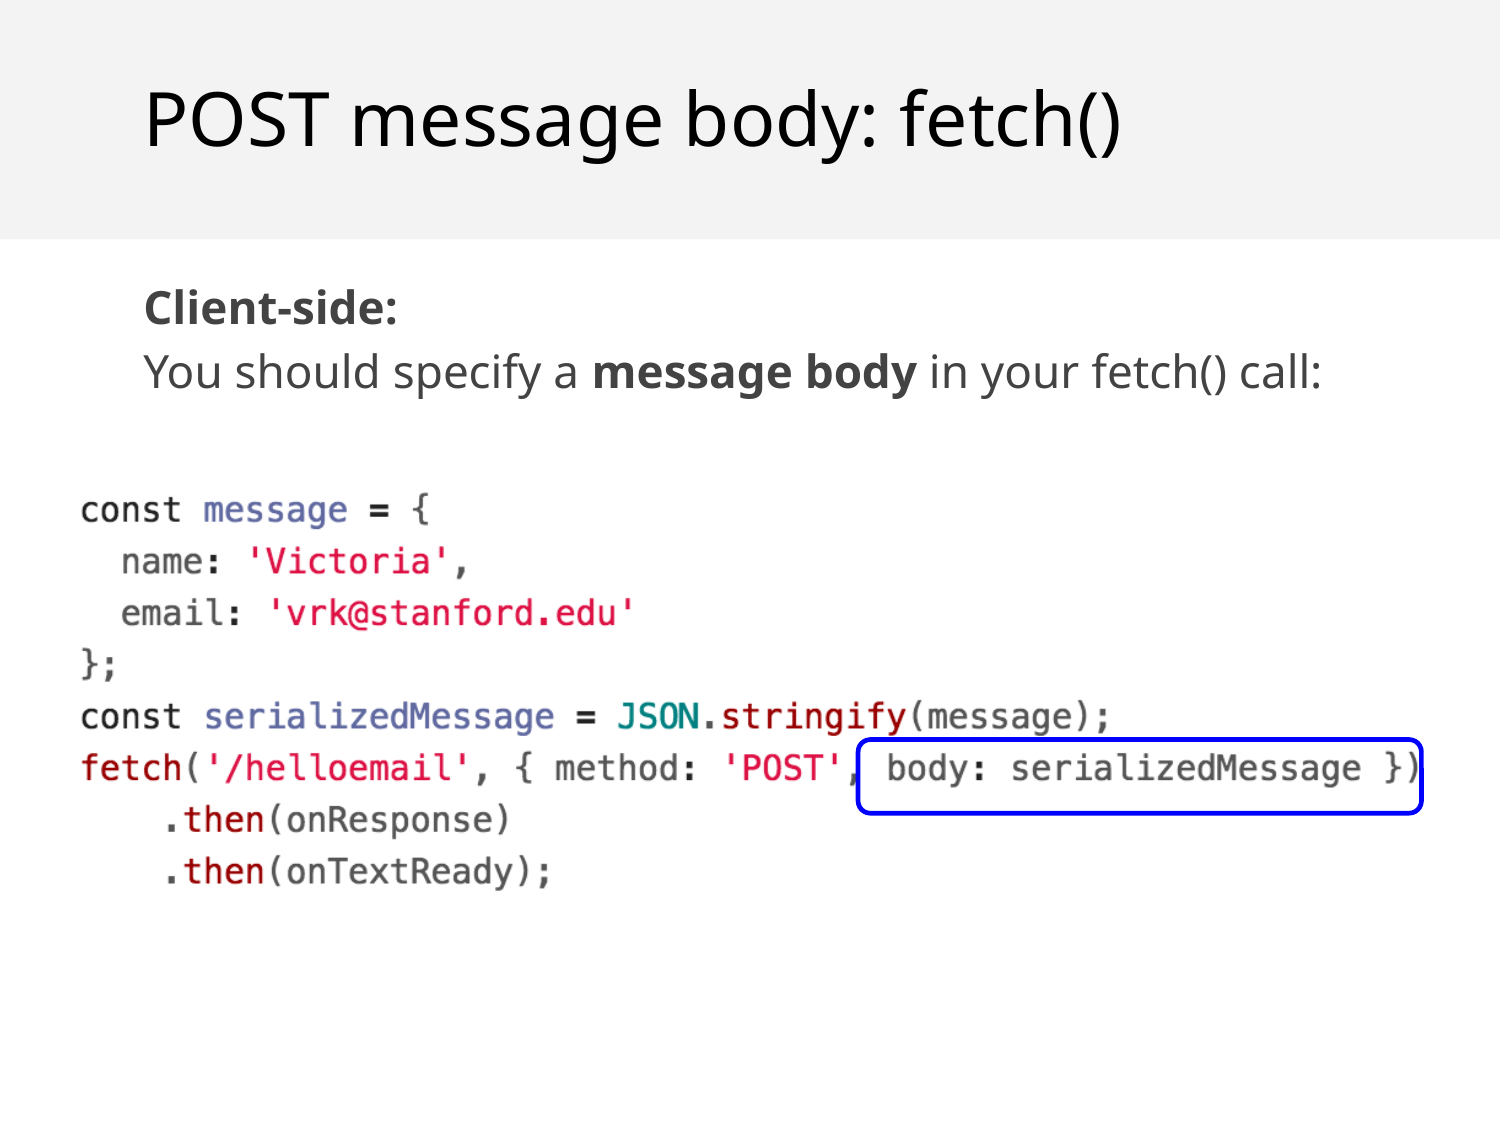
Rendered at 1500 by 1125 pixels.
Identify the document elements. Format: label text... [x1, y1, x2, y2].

list Client-side: You should specify a message body in your fetch() call: [128, 255, 1372, 480]
title POST message body: fetch() [128, 56, 1372, 183]
picture [62, 480, 1437, 923]
